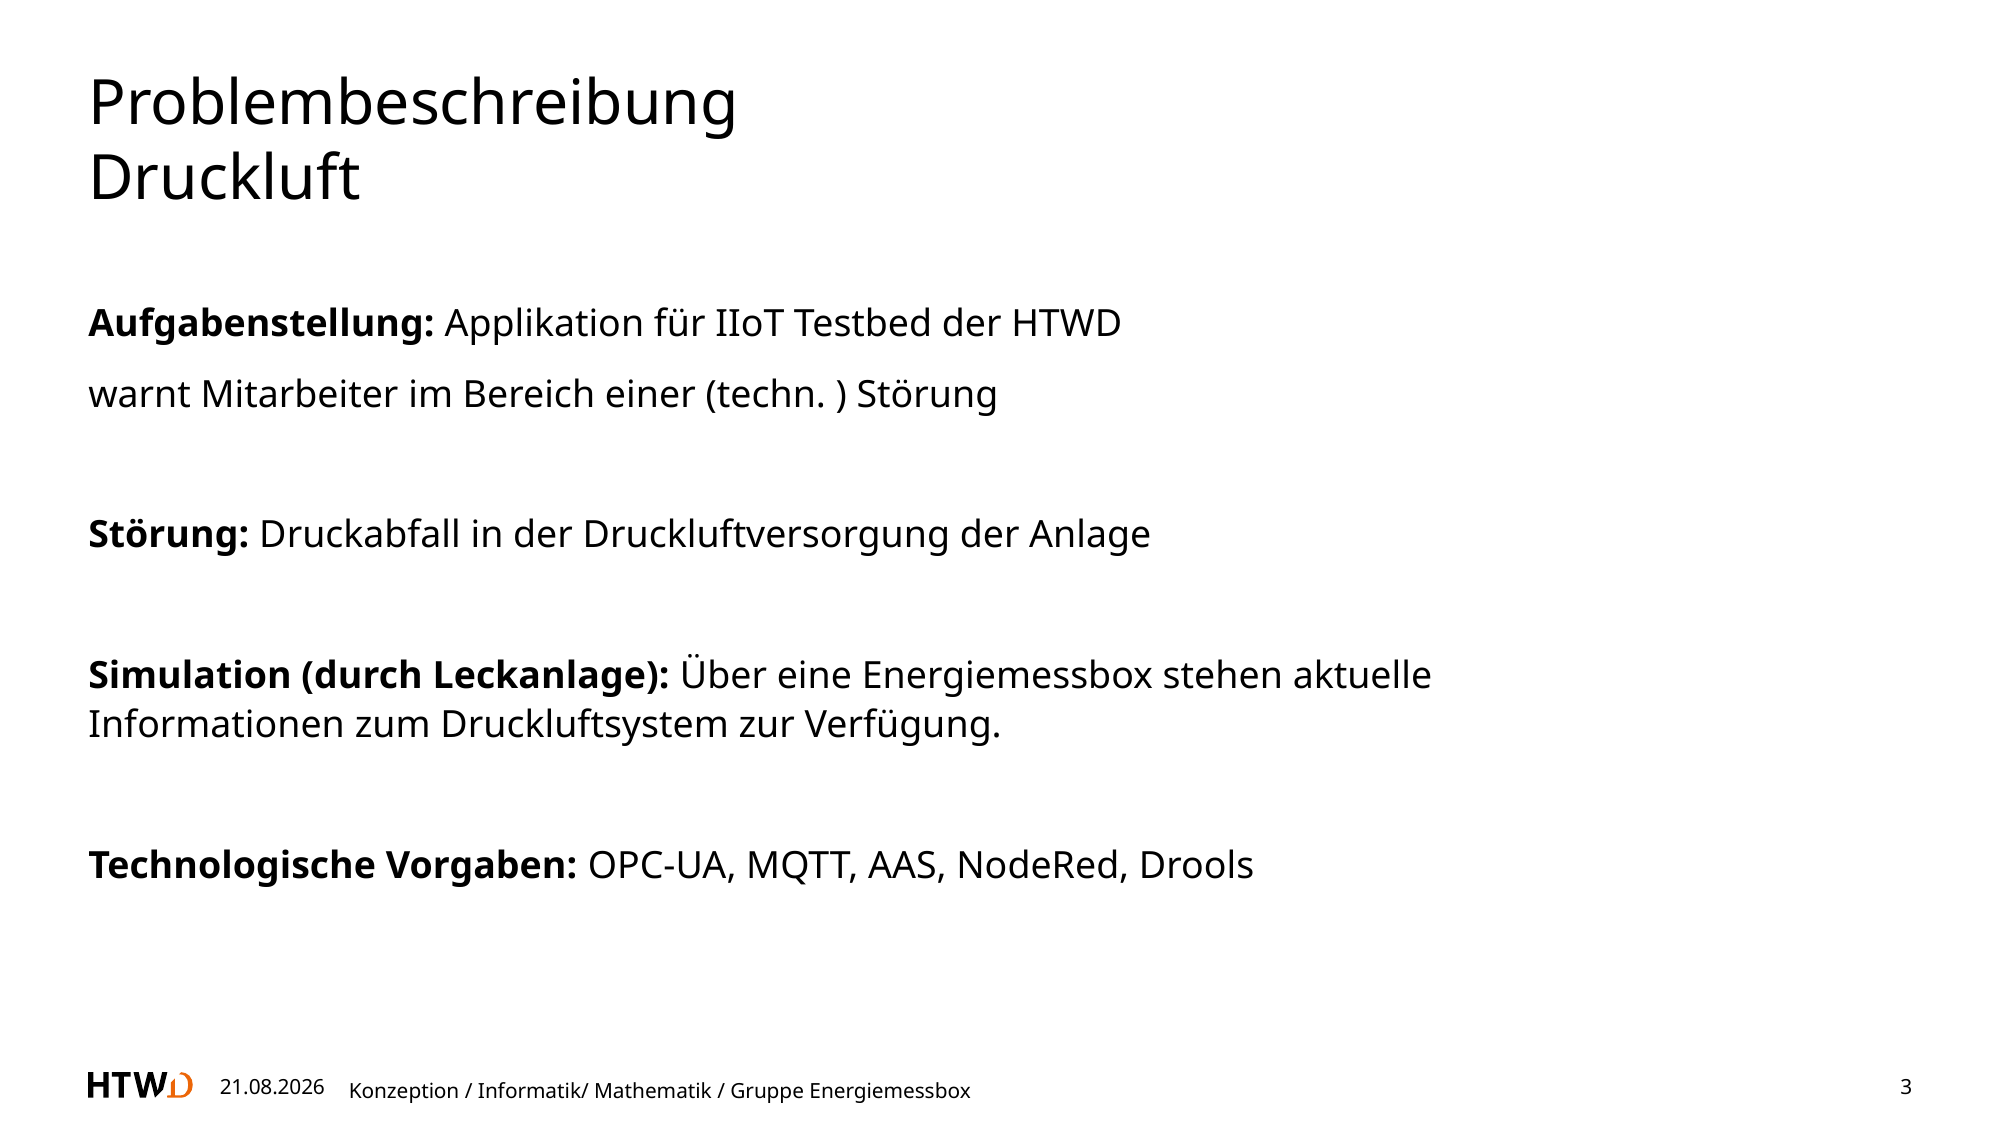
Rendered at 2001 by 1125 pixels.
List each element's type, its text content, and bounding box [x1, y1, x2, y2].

title Problembeschreibung Druckluft [88, 61, 1912, 210]
text_box Konzeption / Informatik/ Mathematik / Gruppe Energiemessbox [348, 1073, 1767, 1103]
list Aufgabenstellung: Applikation für IIoT Testbed der HTWD warnt Mitarbeiter im Bereich einer (techn. ) Störung Störung: Druckabfall in der Druckluftversorgung der Anlage Simulation (durch Leckanlage): Über eine Energiemessbox stehen aktuelle Informationen zum Druckluftsystem zur Verfügung. Technologische Vorgaben: OPC-UA, MQTT, AAS, NodeRed, Drools [88, 294, 1455, 1021]
